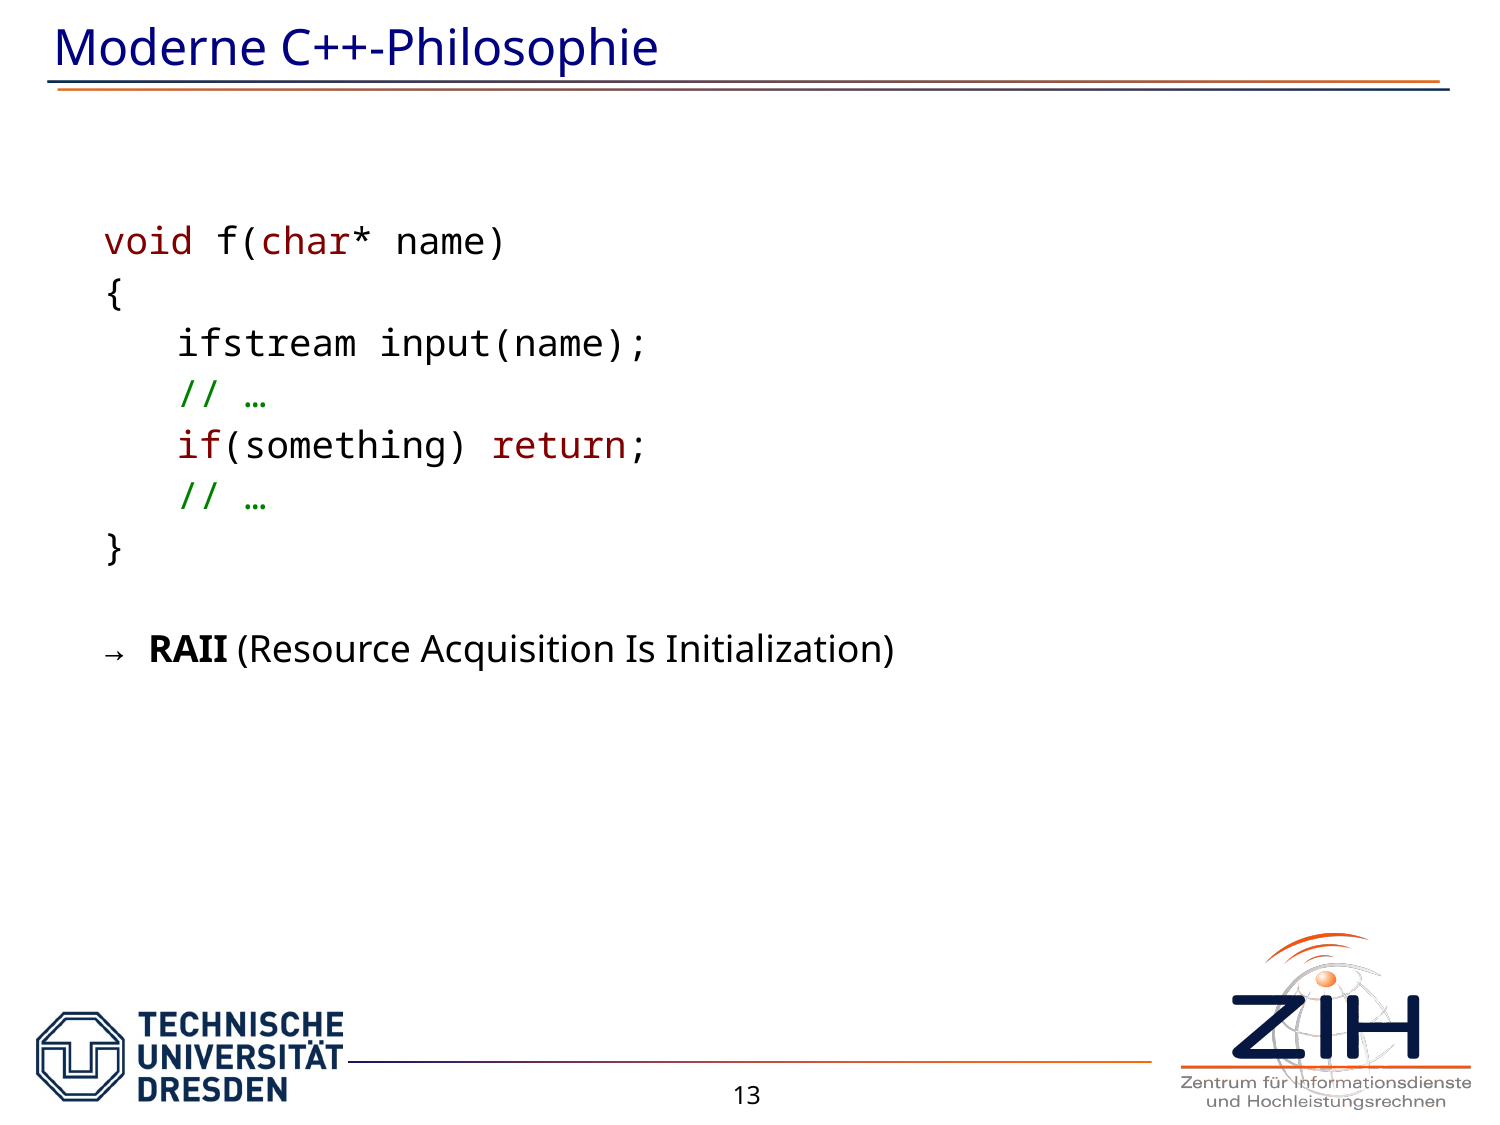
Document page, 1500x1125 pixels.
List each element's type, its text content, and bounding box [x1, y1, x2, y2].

list void f(char* name) { ifstream input(name); // … if(something) return; // … } → RAII (Resource Acquisition Is Initialization) [29, 118, 1418, 771]
picture [1181, 933, 1471, 1110]
title Moderne C++-Philosophie [53, 12, 1453, 81]
picture [35, 1011, 343, 1102]
picture [47, 80, 1450, 91]
